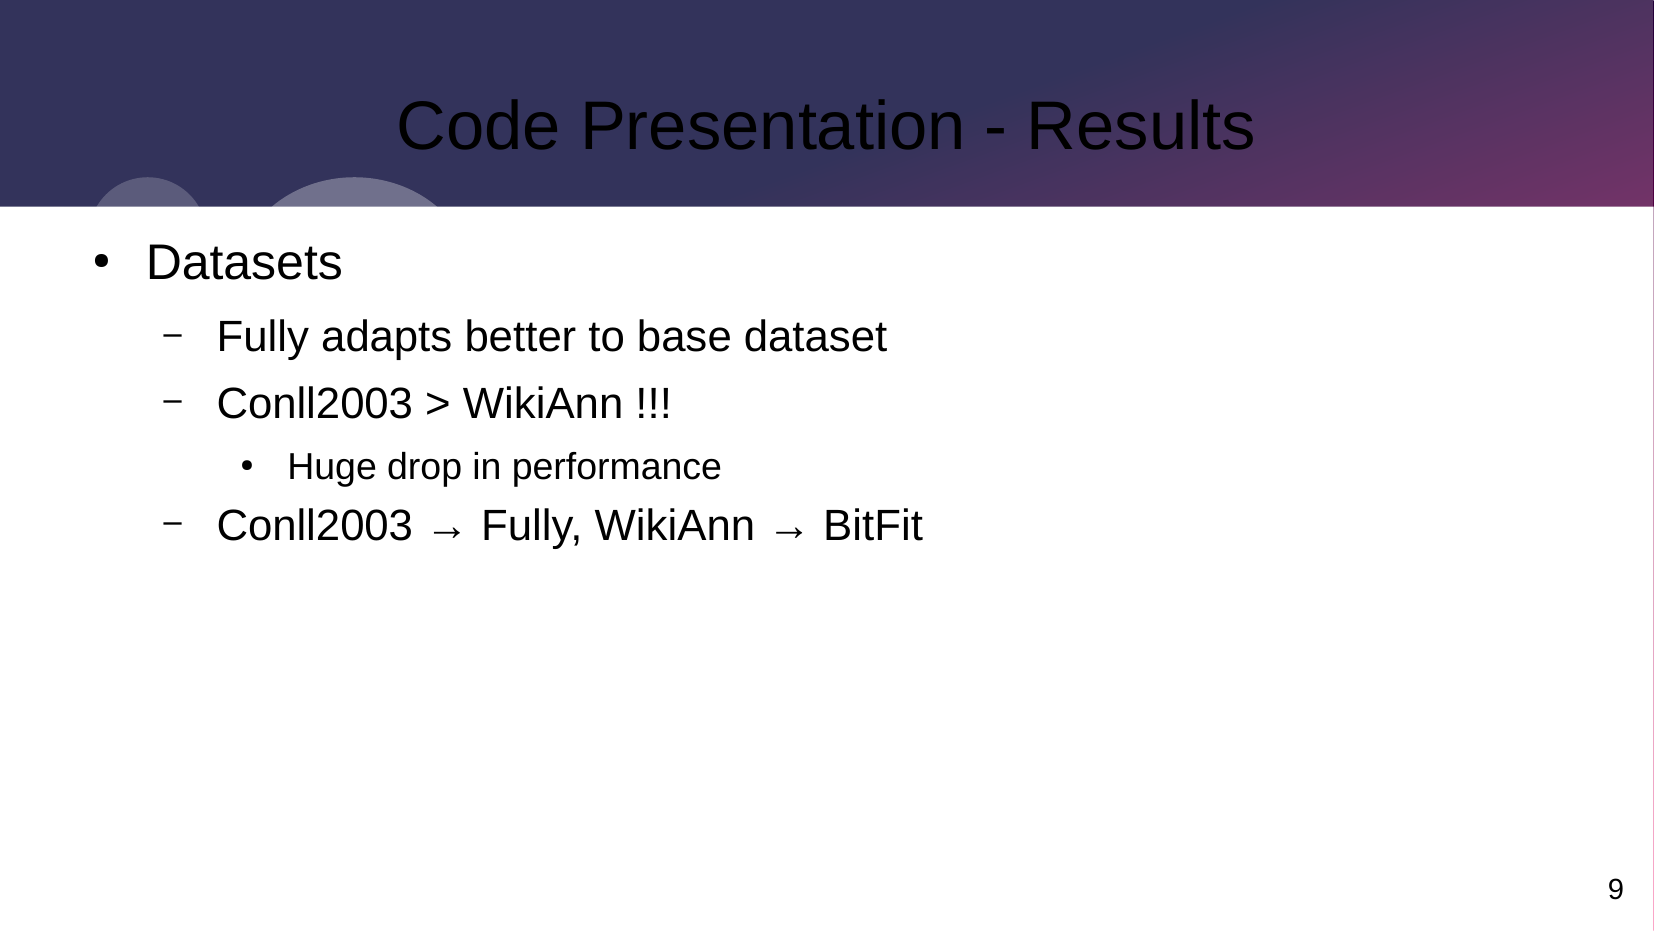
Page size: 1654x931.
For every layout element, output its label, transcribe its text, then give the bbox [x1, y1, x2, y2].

list Datasets Fully adapts better to base dataset Conll2003 > WikiAnn !!! Huge drop in performance Conll2003 → Fully, WikiAnn → BitFit [75, 234, 1552, 826]
title Code Presentation - Results [88, 44, 1565, 207]
